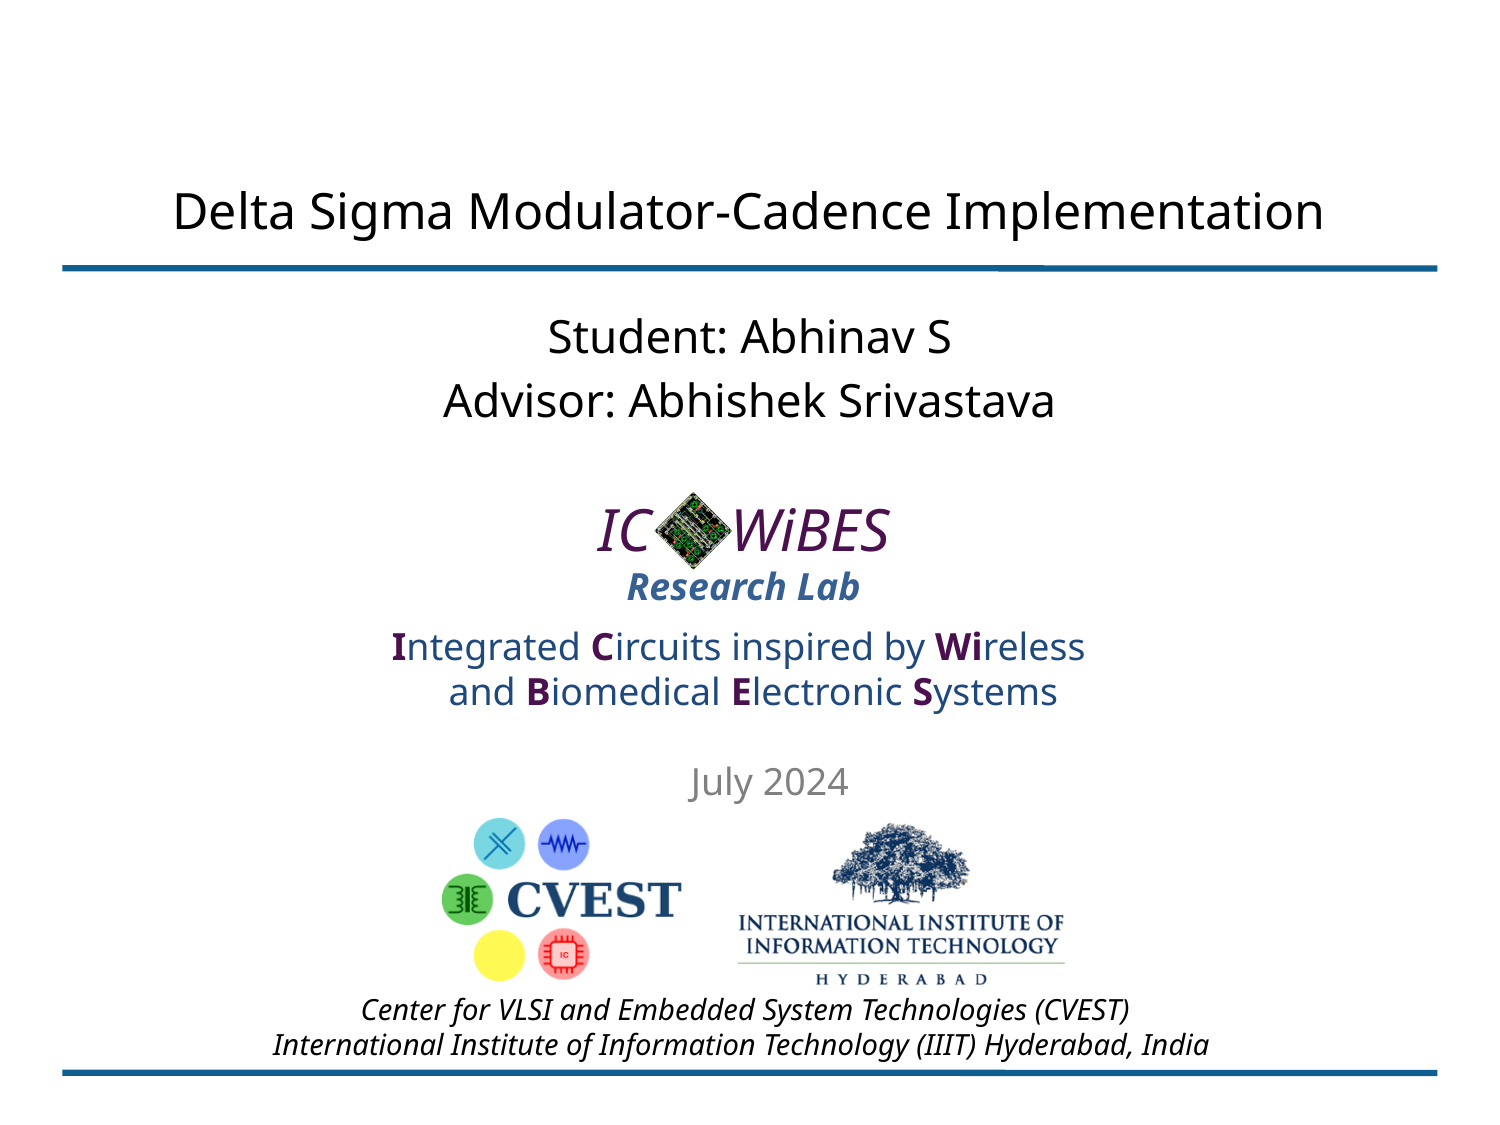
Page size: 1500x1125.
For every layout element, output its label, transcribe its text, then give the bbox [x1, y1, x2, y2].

text_box Student: Abhinav S Advisor: Abhishek Srivastava [149, 300, 1350, 447]
picture [728, 811, 1081, 995]
picture [654, 491, 733, 570]
list July 2024 [598, 750, 942, 812]
title Delta Sigma Modulator-Cadence Implementation [111, 171, 1387, 247]
picture [439, 816, 705, 983]
